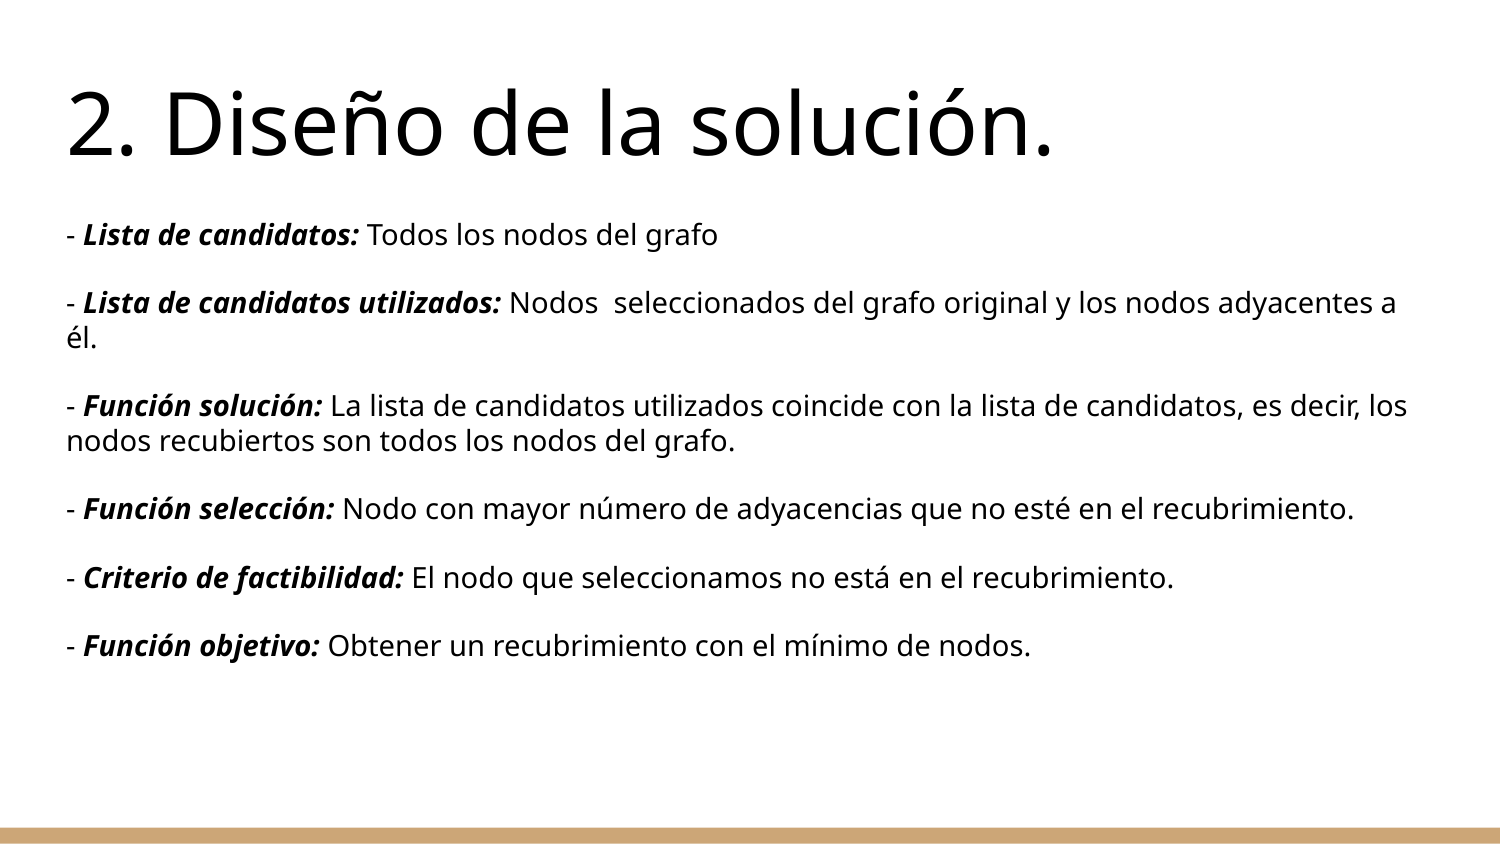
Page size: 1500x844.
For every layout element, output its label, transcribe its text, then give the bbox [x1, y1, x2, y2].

list - Lista de candidatos: Todos los nodos del grafo - Lista de candidatos utilizados: Nodos seleccionados del grafo original y los nodos adyacentes a él. - Función solución: La lista de candidatos utilizados coincide con la lista de candidatos, es decir, los nodos recubiertos son todos los nodos del grafo. - Función selección: Nodo con mayor número de adyacencias que no esté en el recubrimiento. - Criterio de factibilidad: El nodo que seleccionamos no está en el recubrimiento. - Función objetivo: Obtener un recubrimiento con el mínimo de nodos. [51, 200, 1449, 752]
title 2. Diseño de la solución. [51, 51, 1449, 189]
